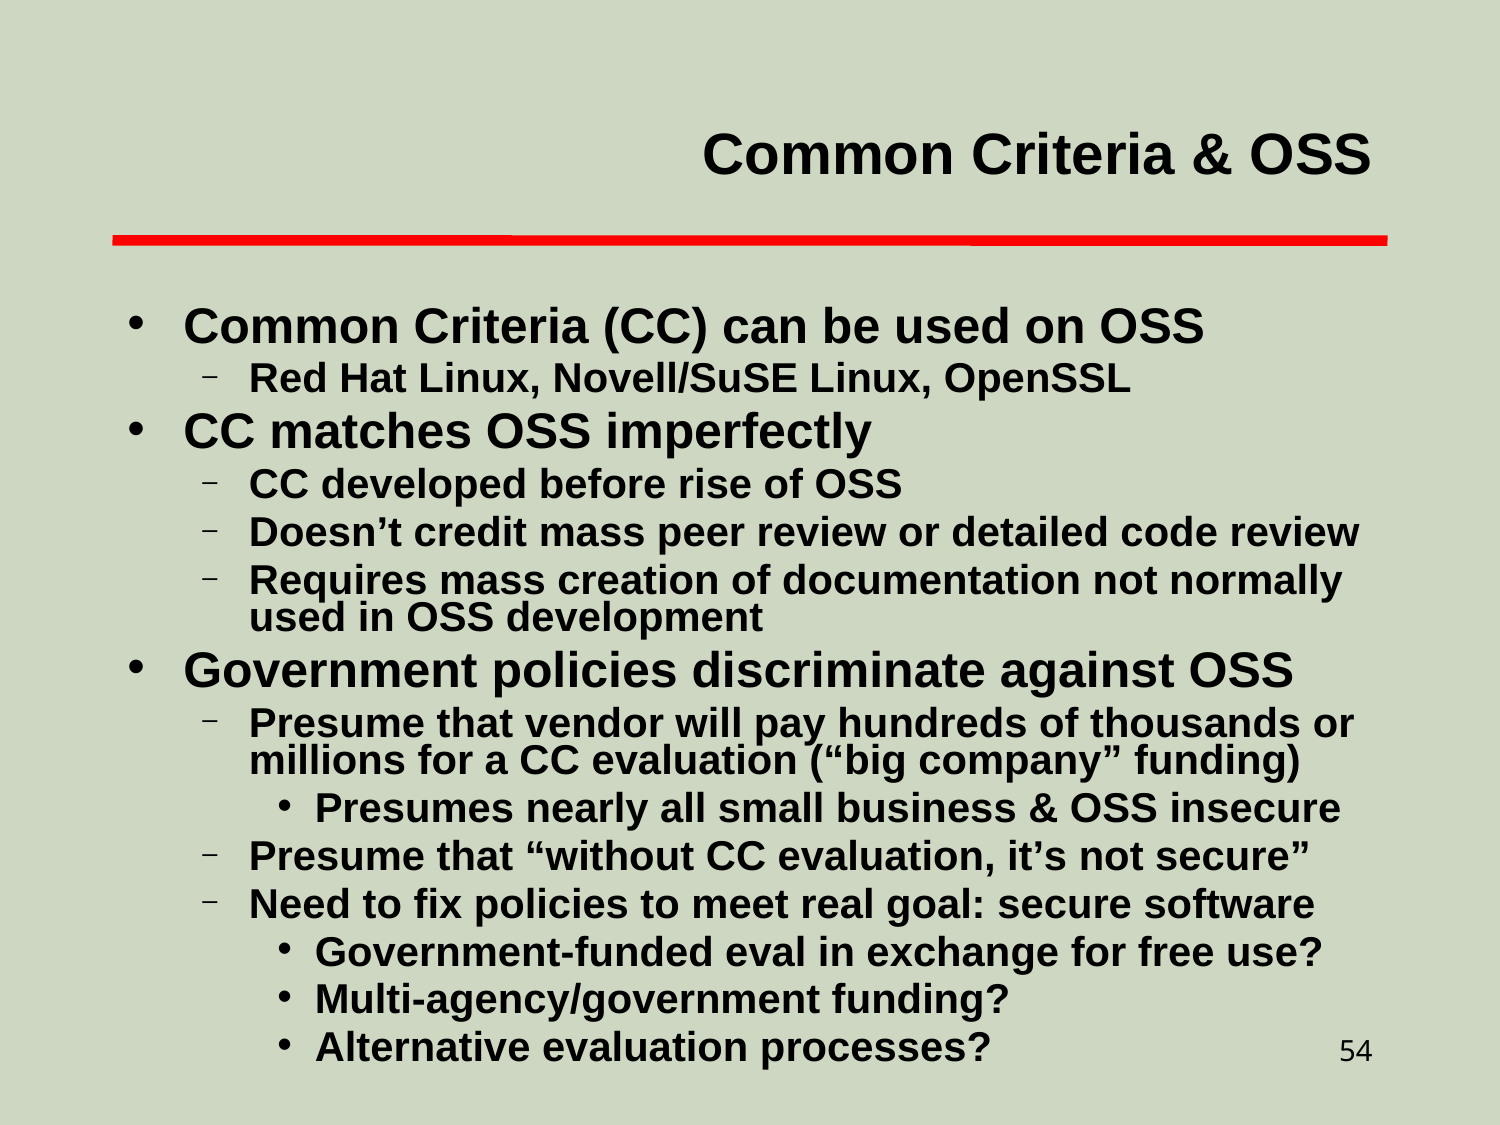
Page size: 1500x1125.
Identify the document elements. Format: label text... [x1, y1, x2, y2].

list Common Criteria (CC) can be used on OSS Red Hat Linux, Novell/SuSE Linux, OpenSSL CC matches OSS imperfectly CC developed before rise of OSS Doesn’t credit mass peer review or detailed code review Requires mass creation of documentation not normally used in OSS development Government policies discriminate against OSS Presume that vendor will pay hundreds of thousands or millions for a CC evaluation (“big company” funding) Presumes nearly all small business & OSS insecure Presume that “without CC evaluation, it’s not secure” Need to fix policies to meet real goal: secure software Government-funded eval in exchange for free use? Multi-agency/government funding? Alternative evaluation processes? [112, 299, 1388, 1083]
title Common Criteria & OSS [337, 85, 1388, 224]
